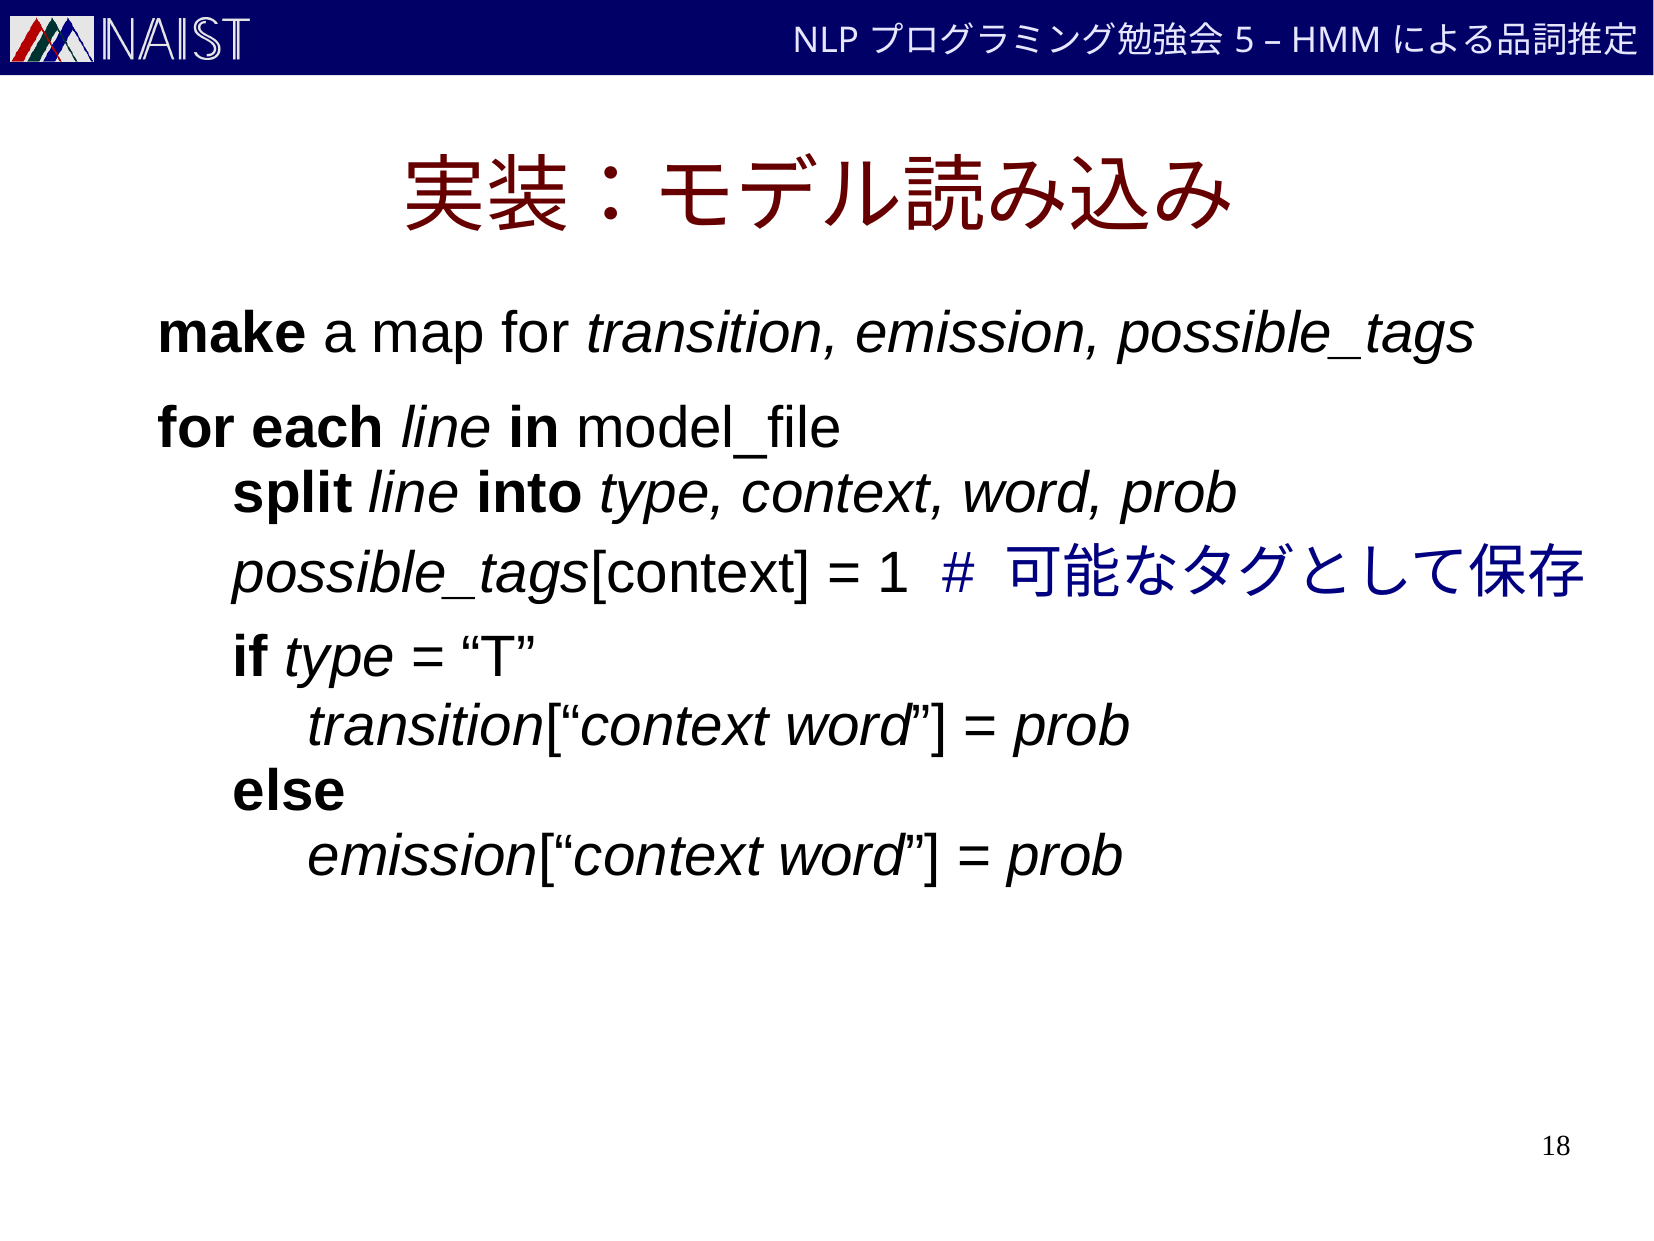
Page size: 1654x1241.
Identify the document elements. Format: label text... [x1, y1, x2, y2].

picture [102, 17, 251, 60]
list make a map for transition, emission, possible_tags for each line in model_file split line into type, context, word, prob possible_tags[context] = 1 # 可能なタグとして保存 if type = “T” transition[“context word”] = prob else emission[“context word”] = prob [86, 300, 1613, 1119]
picture [10, 16, 94, 62]
title 実装：モデル読み込み [75, 92, 1564, 285]
